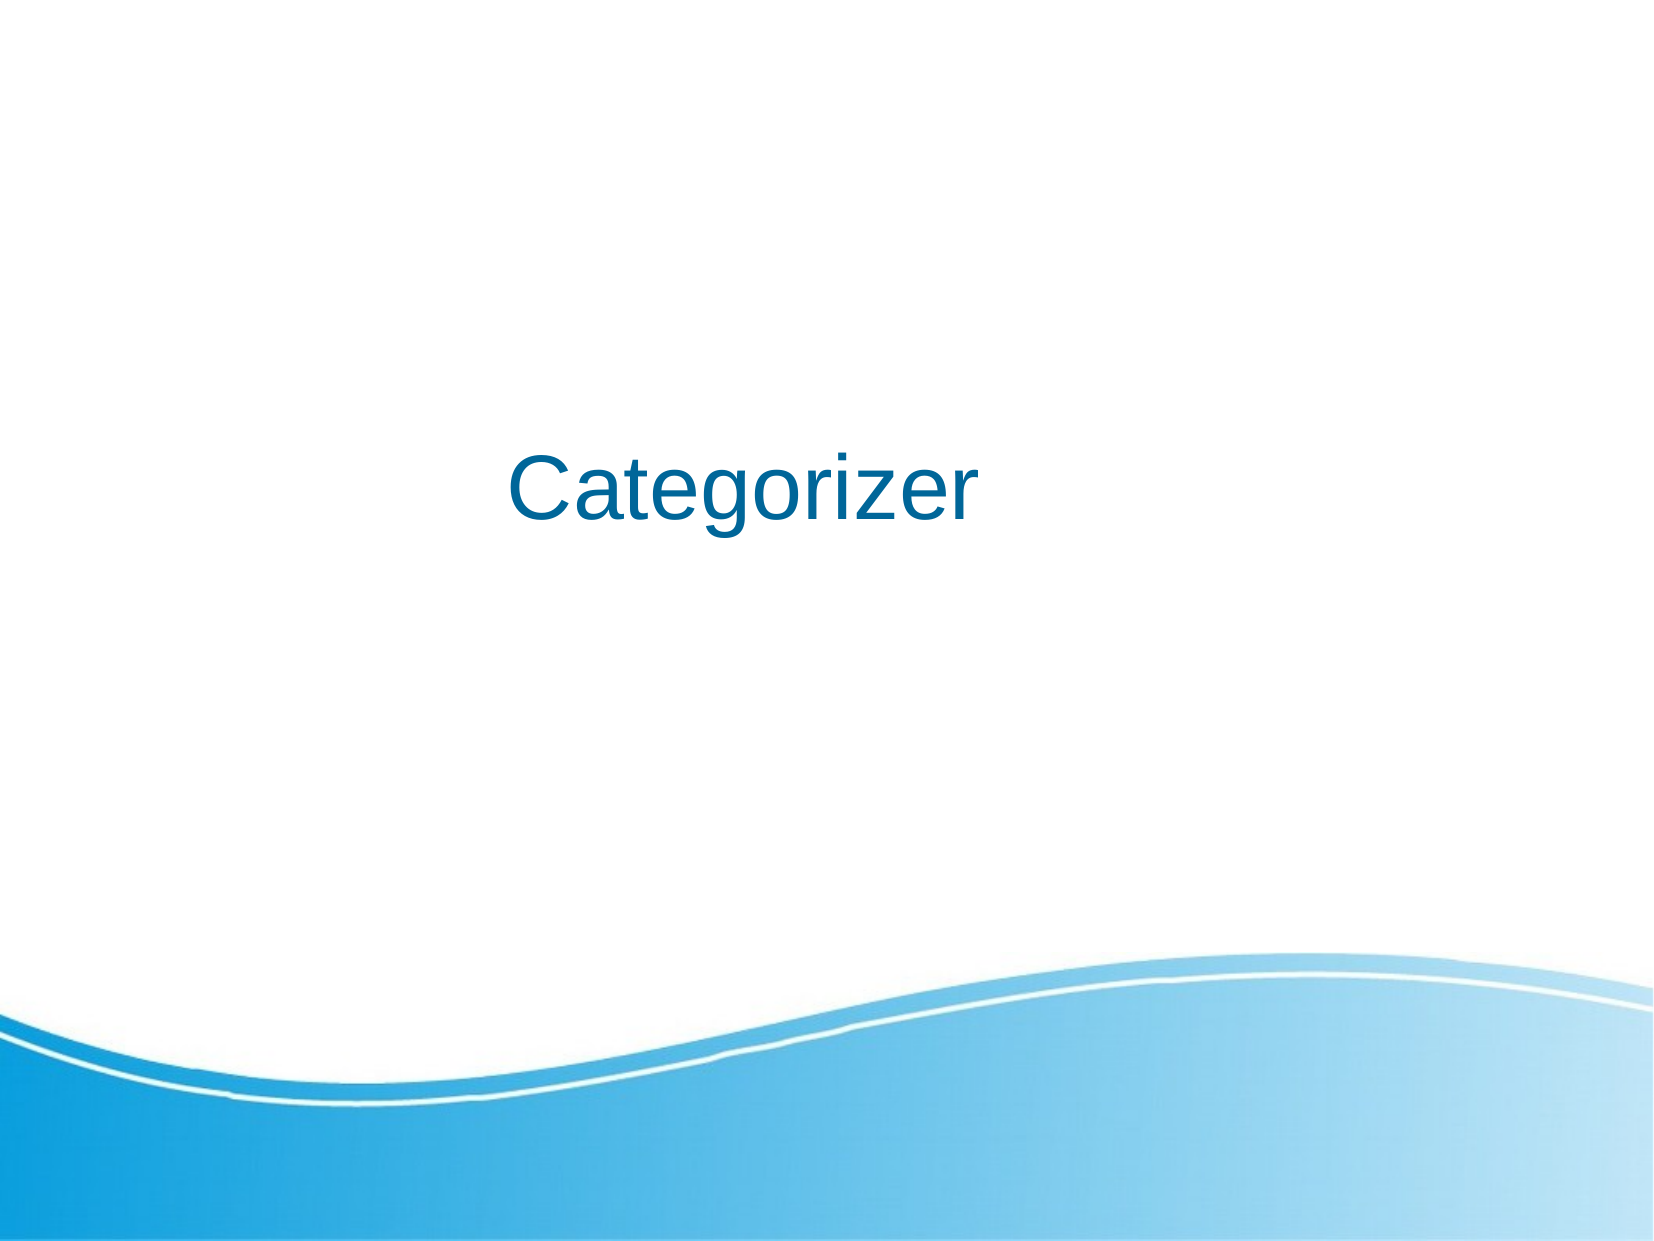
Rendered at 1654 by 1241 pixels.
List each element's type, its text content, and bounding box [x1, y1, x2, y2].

picture [0, 952, 1654, 1241]
title Categorizer [0, 384, 1489, 592]
